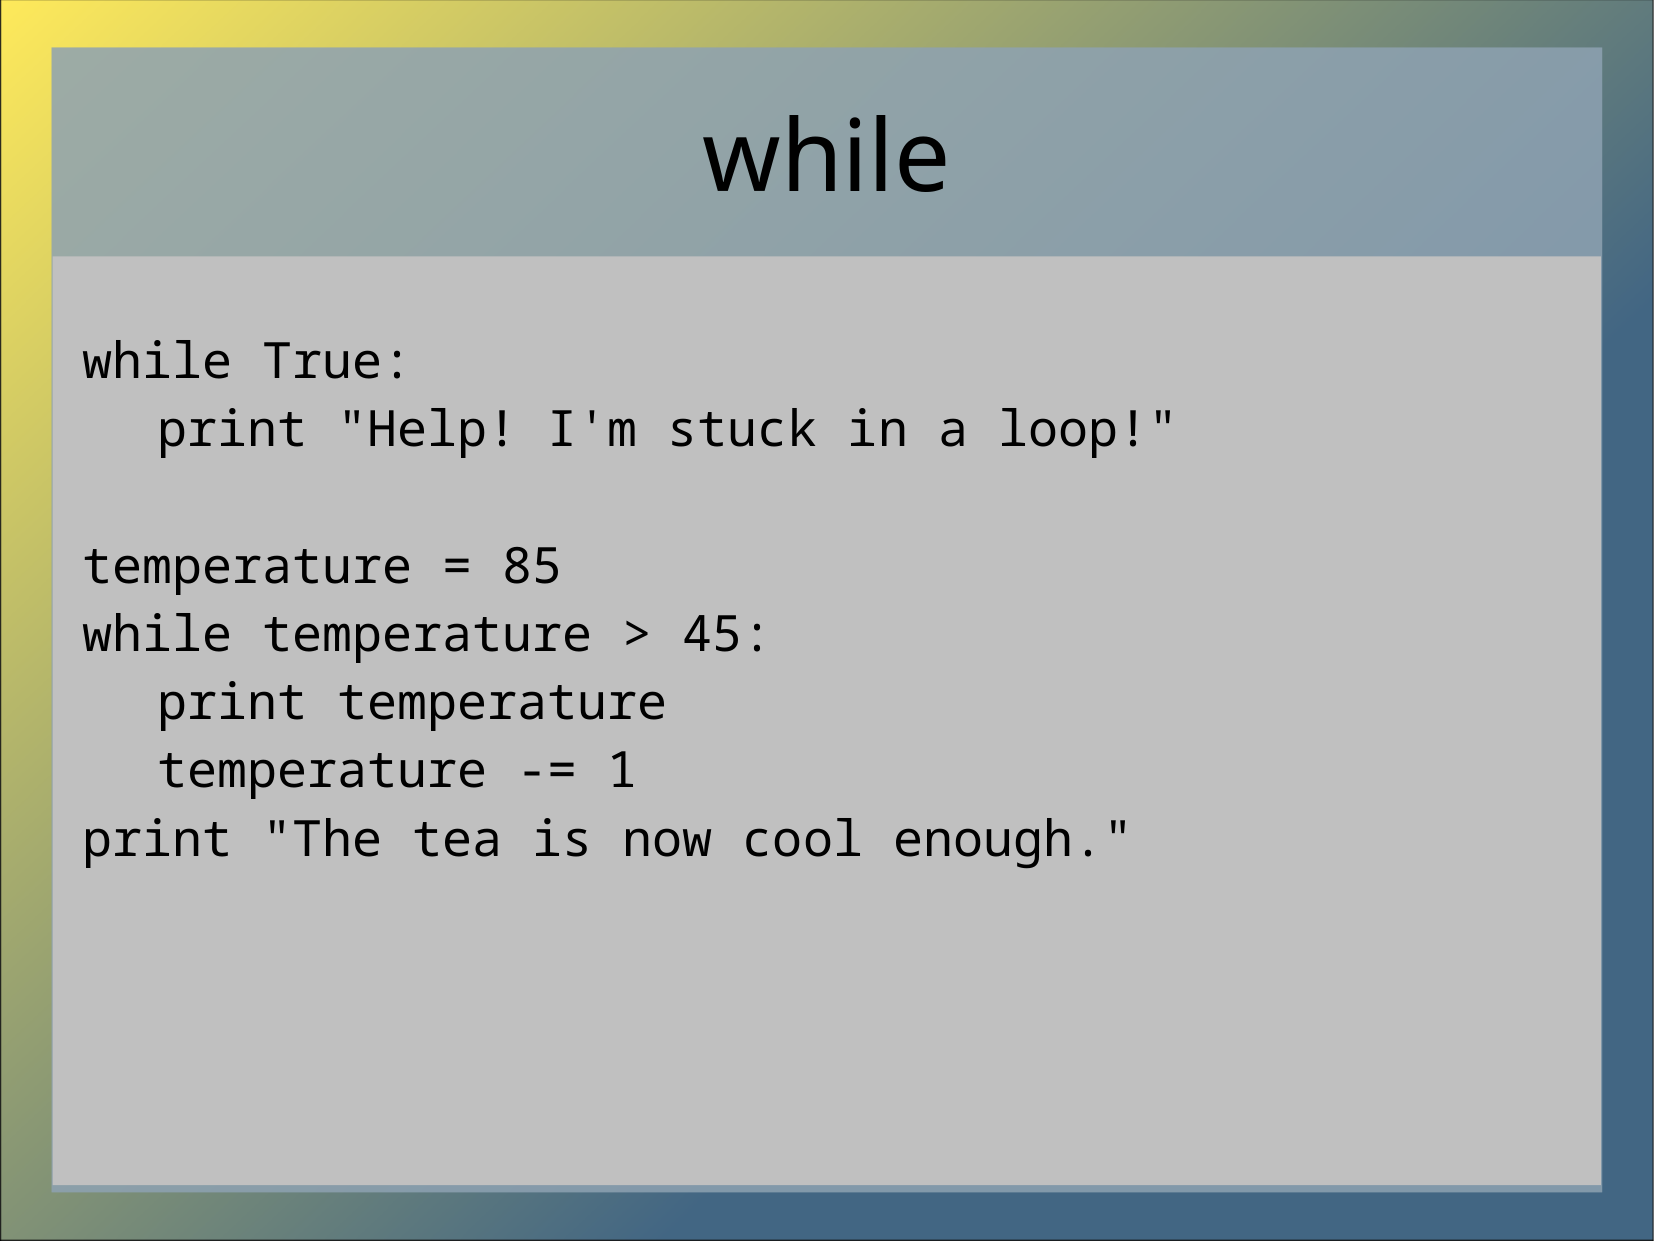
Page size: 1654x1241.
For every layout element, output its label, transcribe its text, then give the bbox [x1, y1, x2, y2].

picture [0, 0, 1654, 1241]
list while True: print "Help! I'm stuck in a loop!" temperature = 85 while temperature > 45: print temperature temperature -= 1 print "The tea is now cool enough." [52, 256, 1601, 1186]
title while [82, 49, 1571, 256]
